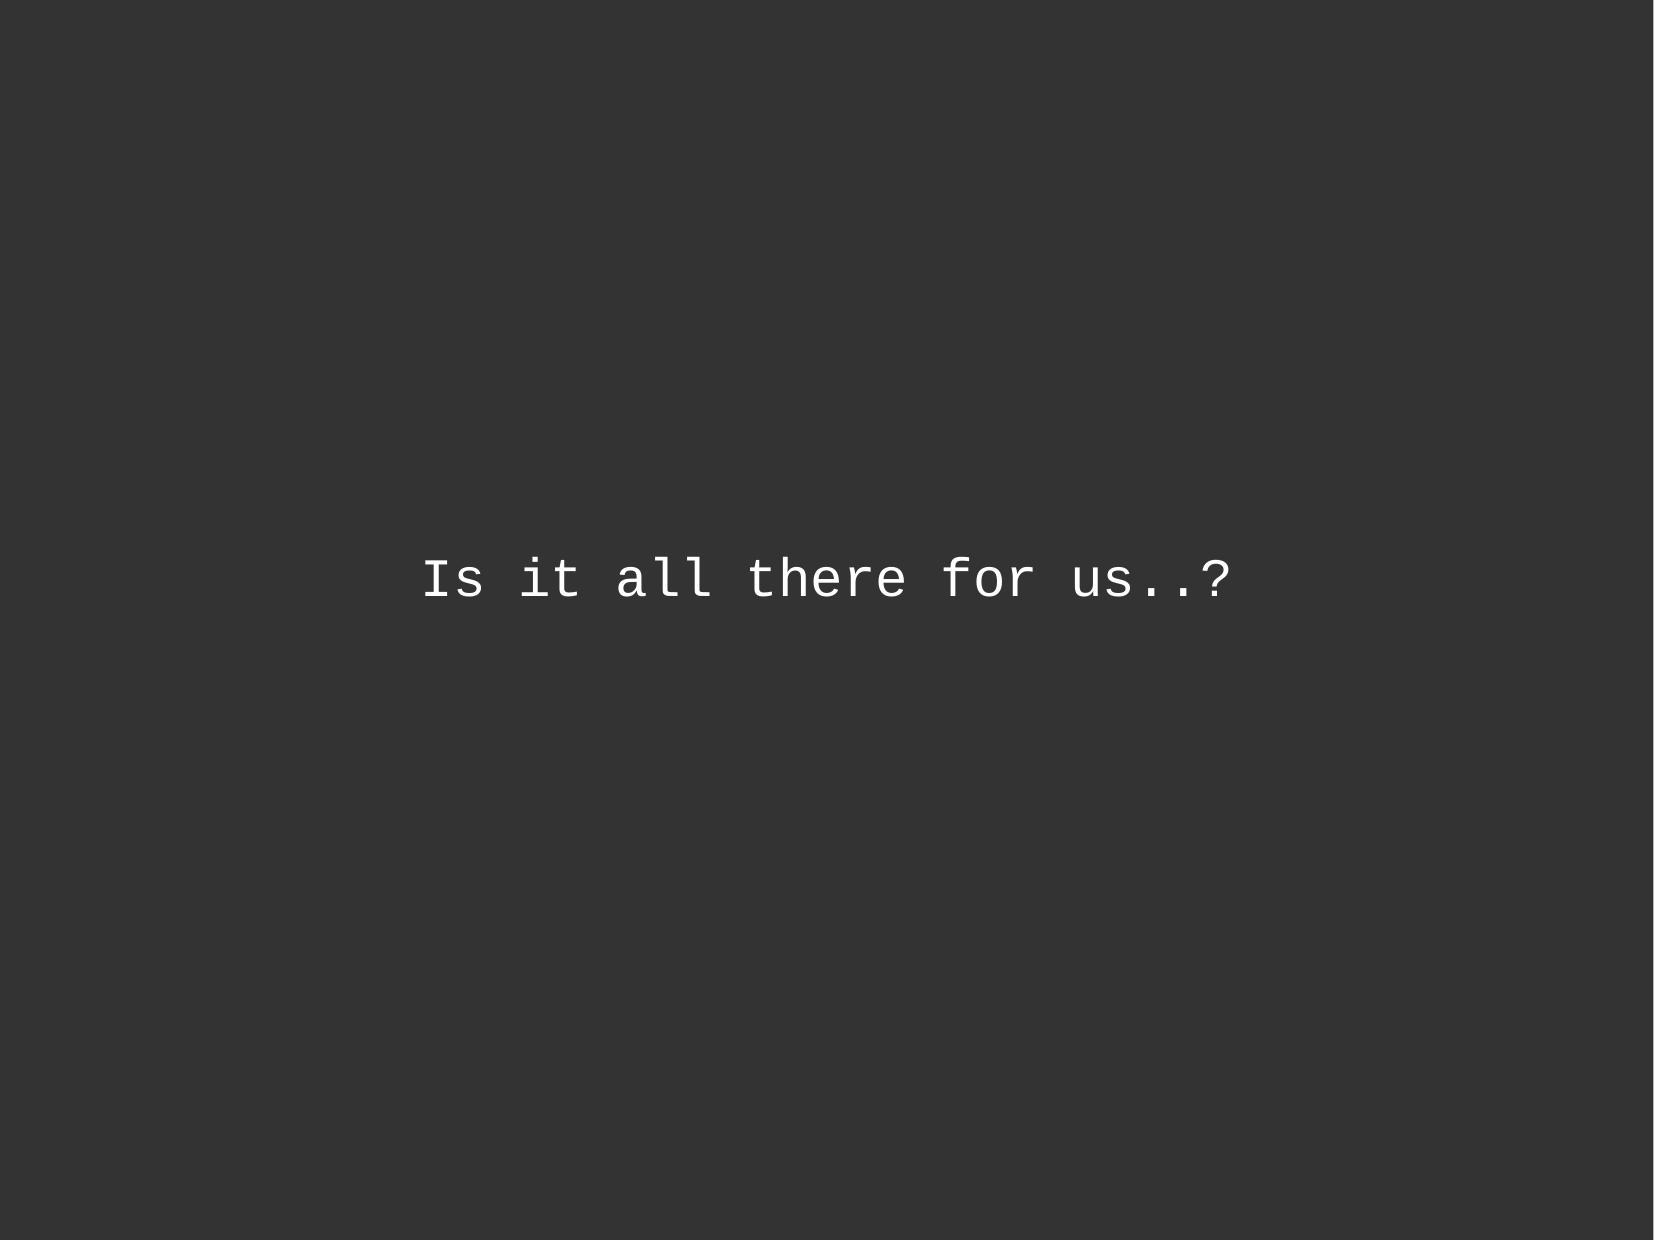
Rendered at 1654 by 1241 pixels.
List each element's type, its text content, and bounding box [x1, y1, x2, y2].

title Is it all there for us..? [82, 477, 1571, 686]
